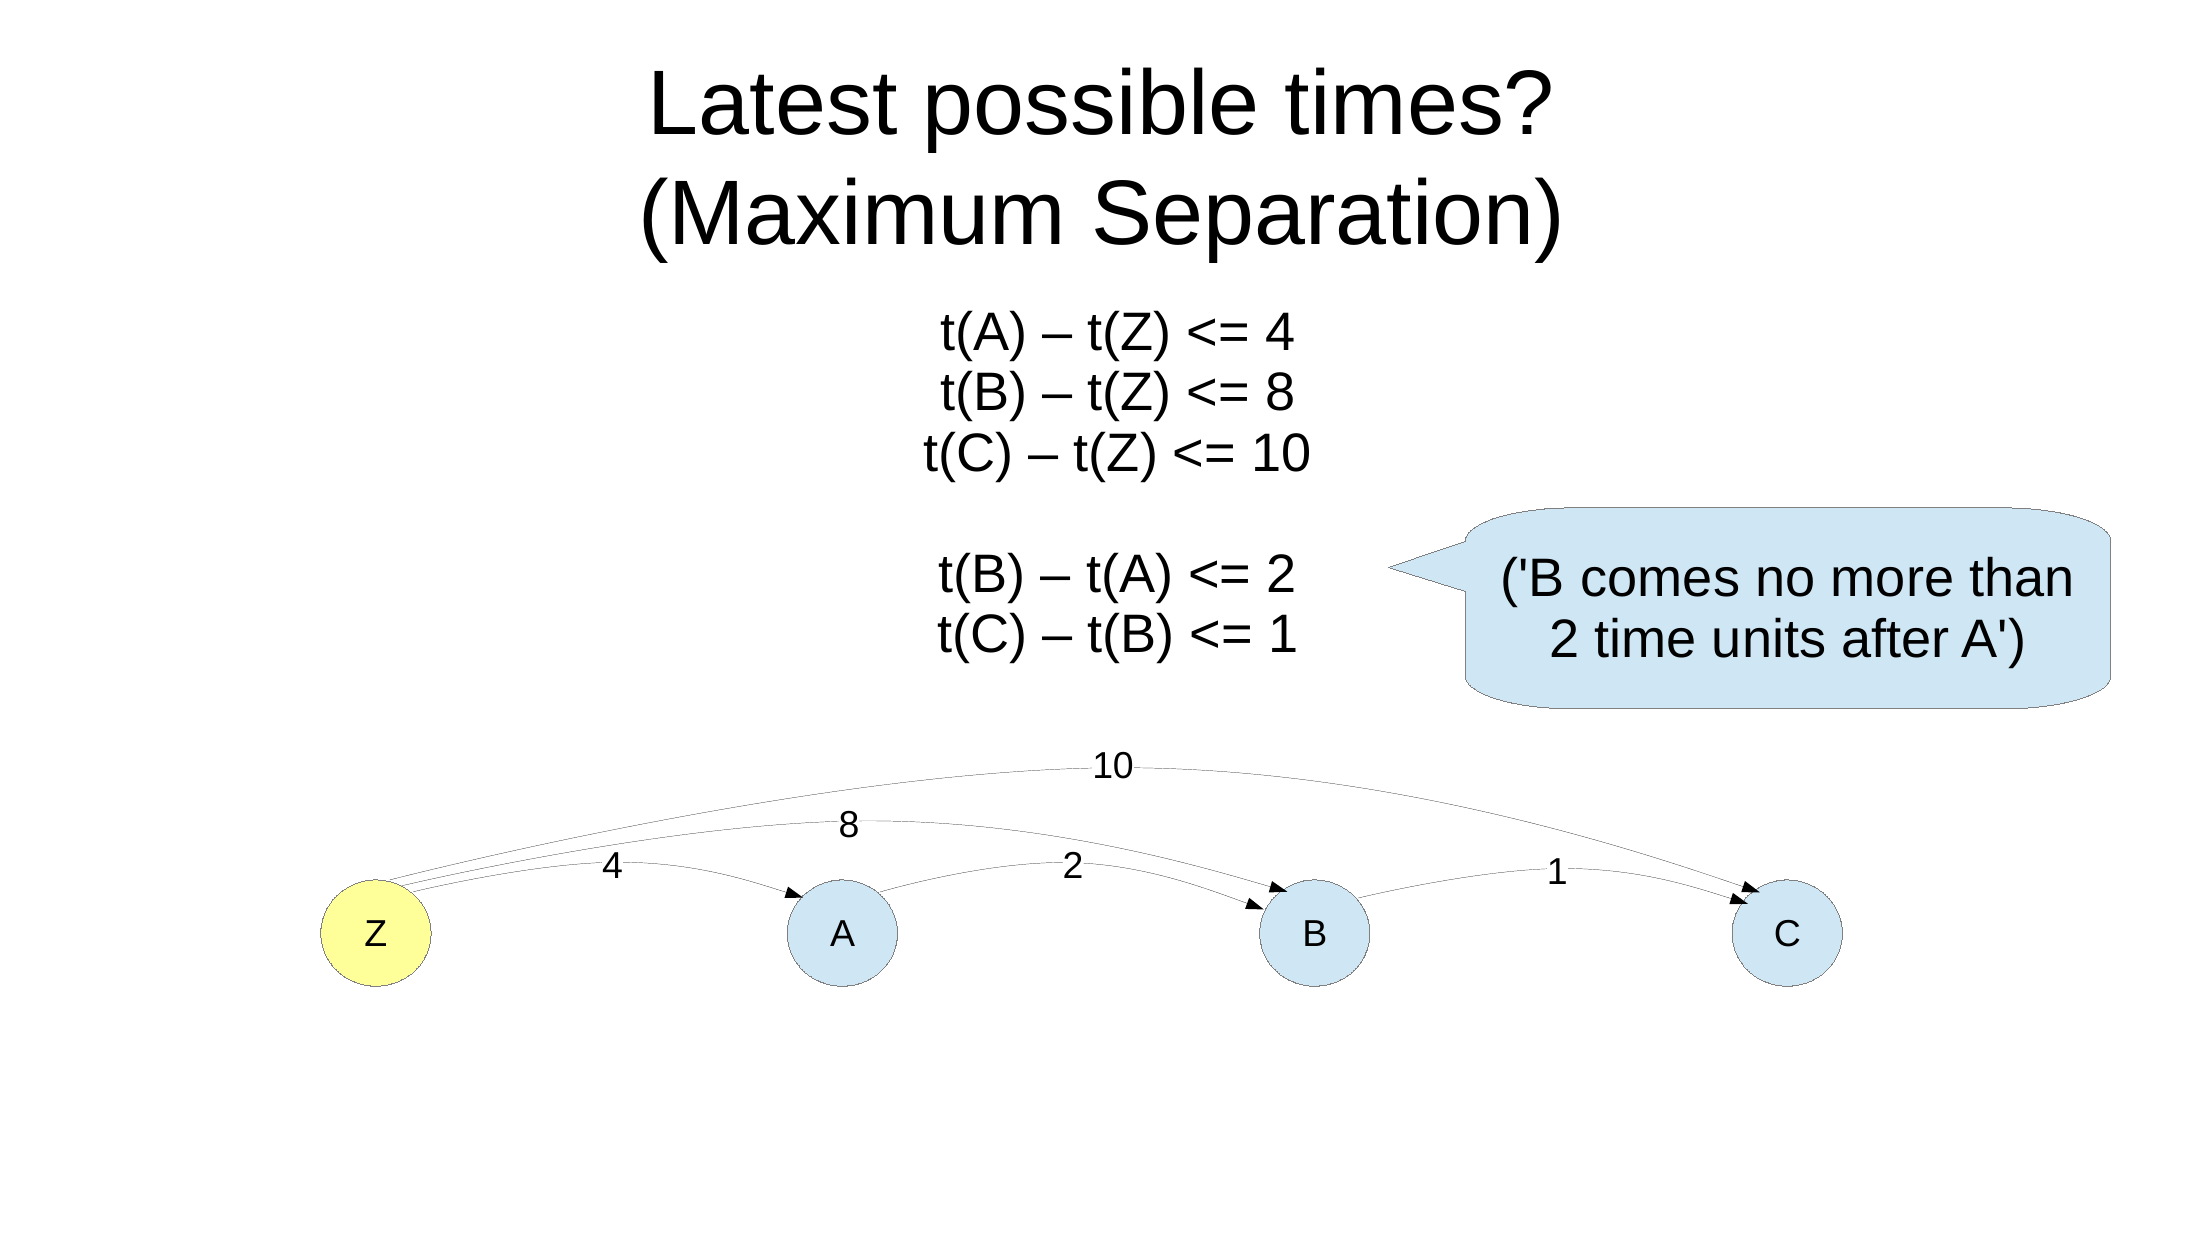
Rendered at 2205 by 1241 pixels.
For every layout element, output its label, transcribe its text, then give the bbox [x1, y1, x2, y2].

title Latest possible times? (Maximum Separation) [110, 49, 2095, 257]
text_box ('B comes no more than 2 time units after A') [1388, 507, 2111, 709]
text_box Z [320, 879, 432, 987]
text_box B [1259, 879, 1370, 987]
text_box C [1732, 879, 1843, 987]
text_box A [787, 879, 898, 987]
text_box t(A) – t(Z) <= 4 t(B) – t(Z) <= 8 t(C) – t(Z) <= 10 t(B) – t(A) <= 2 t(C) – t(B) <= 1 [425, 256, 1811, 709]
text_box 4 [602, 844, 623, 887]
text_box 1 [1546, 850, 1568, 893]
text_box 2 [1062, 844, 1084, 887]
text_box 8 [838, 803, 860, 846]
text_box 10 [1092, 744, 1134, 787]
